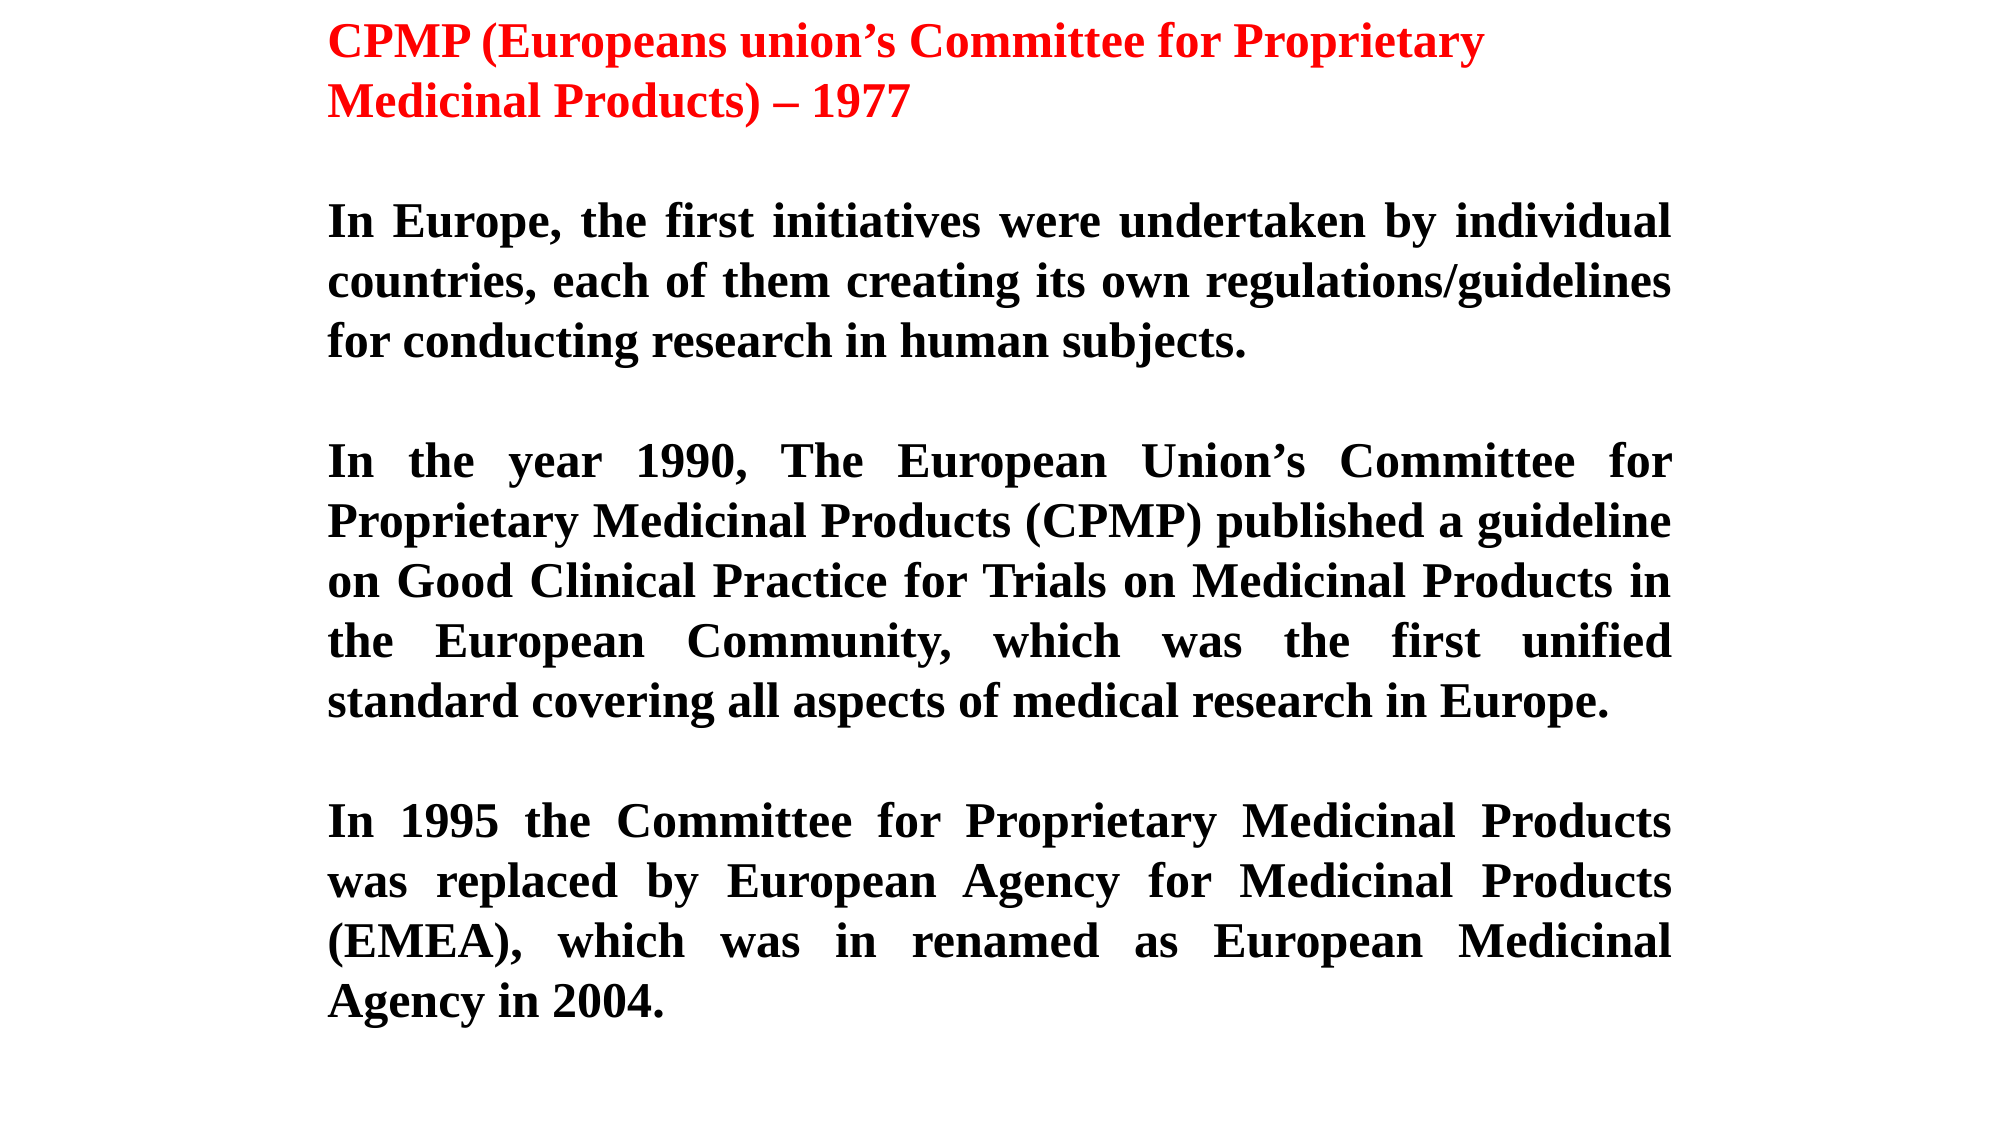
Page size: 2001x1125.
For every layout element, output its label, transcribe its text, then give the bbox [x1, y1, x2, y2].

text_box CPMP (Europeans union’s Committee for Proprietary Medicinal Products) – 1977 In Europe, the first initiatives were undertaken by individual countries, each of them creating its own regulations/guidelines for conducting research in human subjects. In the year 1990, The European Union’s Committee for Proprietary Medicinal Products (CPMP) published a guideline on Good Clinical Practice for Trials on Medicinal Products in the European Community, which was the first unified standard covering all aspects of medical research in Europe. In 1995 the Committee for Proprietary Medicinal Products was replaced by European Agency for Medicinal Products (EMEA), which was in renamed as European Medicinal Agency in 2004. [312, 0, 1688, 1125]
